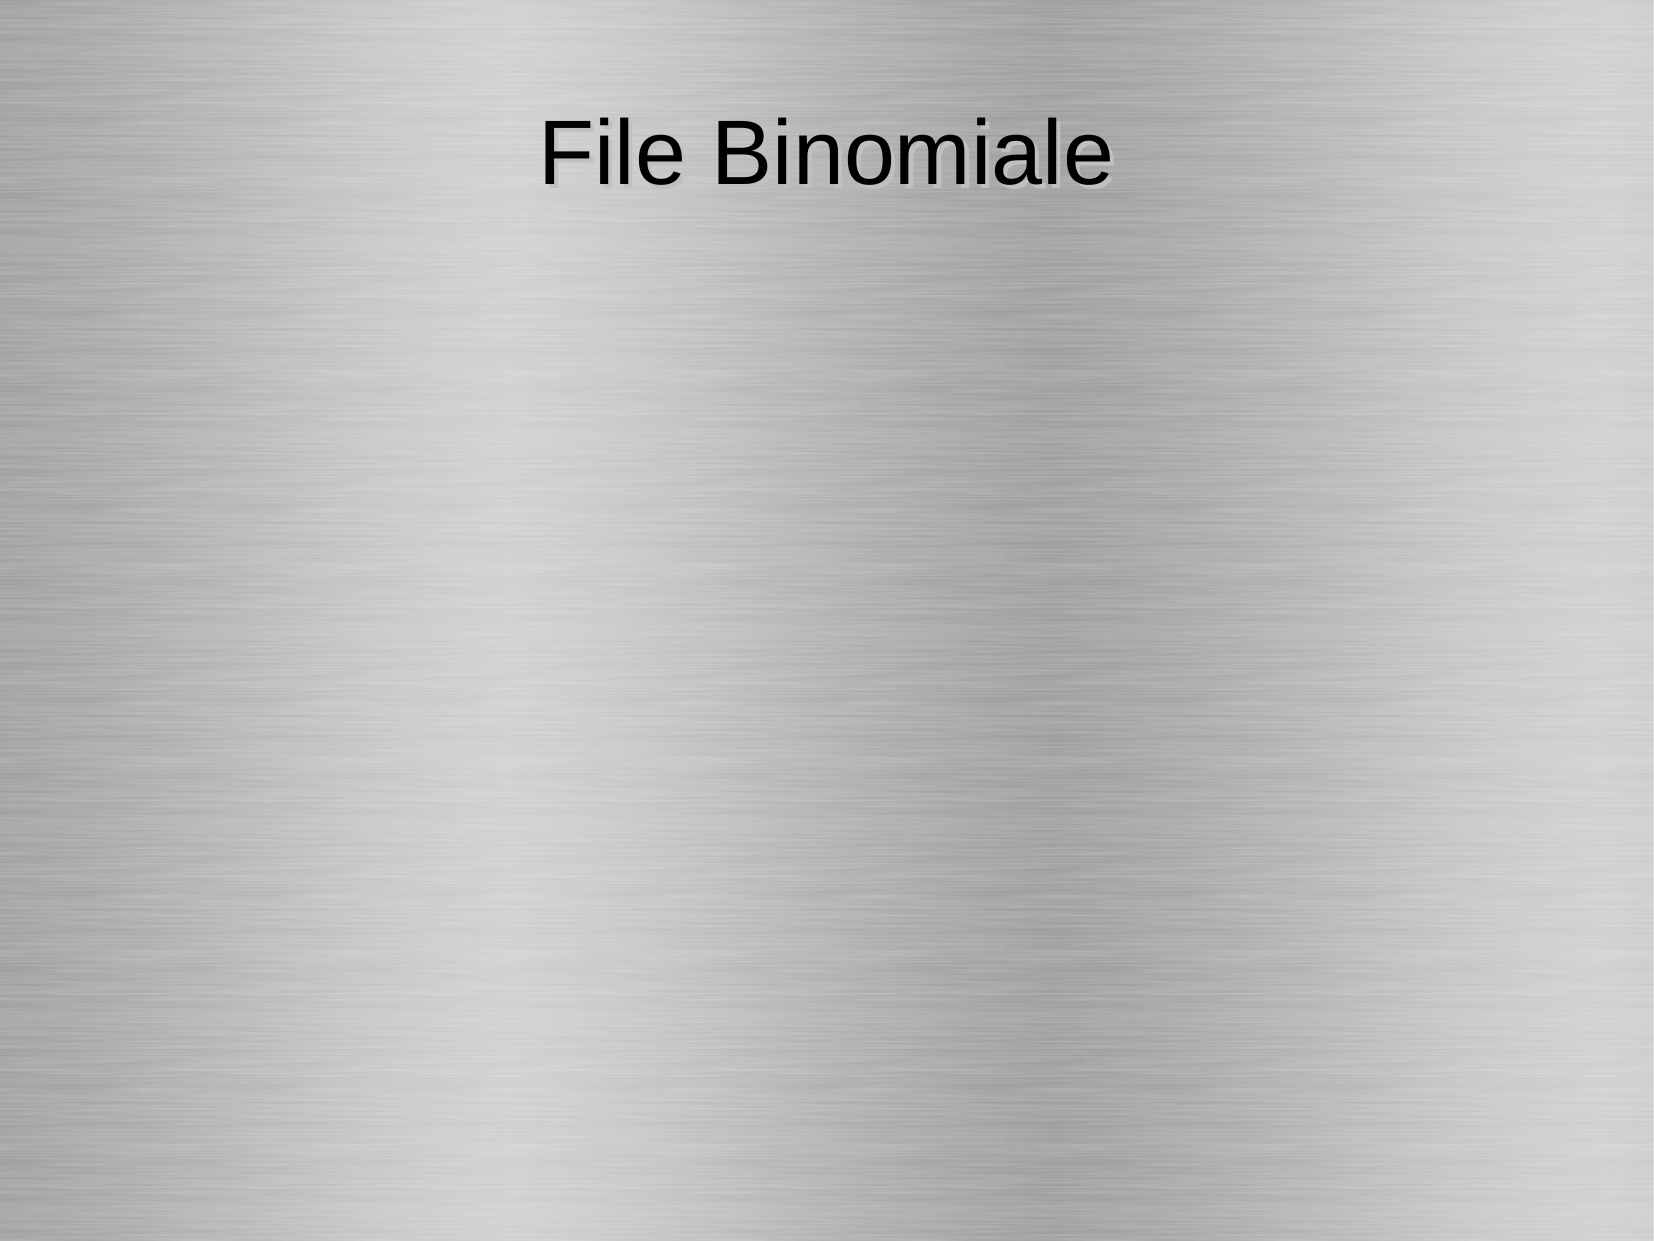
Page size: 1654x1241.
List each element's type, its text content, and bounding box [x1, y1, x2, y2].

title File Binomiale [82, 49, 1571, 257]
picture [0, 0, 1654, 1241]
